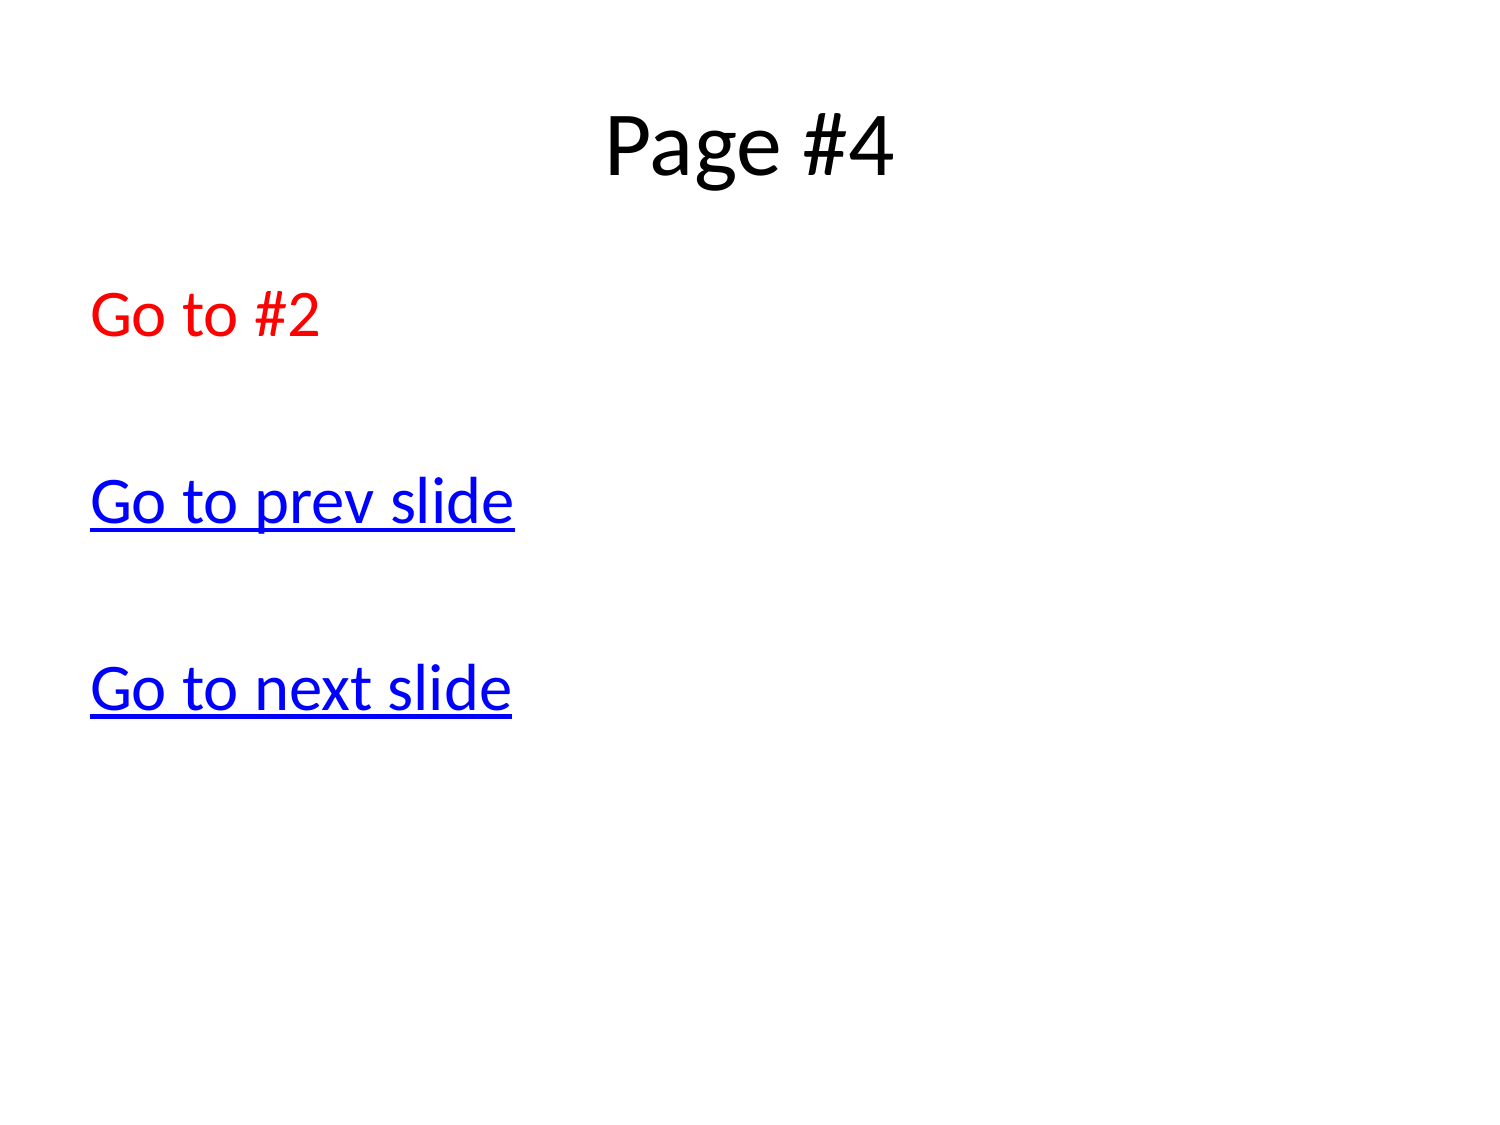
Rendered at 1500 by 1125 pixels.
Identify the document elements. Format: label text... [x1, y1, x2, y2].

list Go to #2 Go to prev slide Go to next slide [75, 262, 1425, 1005]
title Page #4 [75, 45, 1425, 233]
